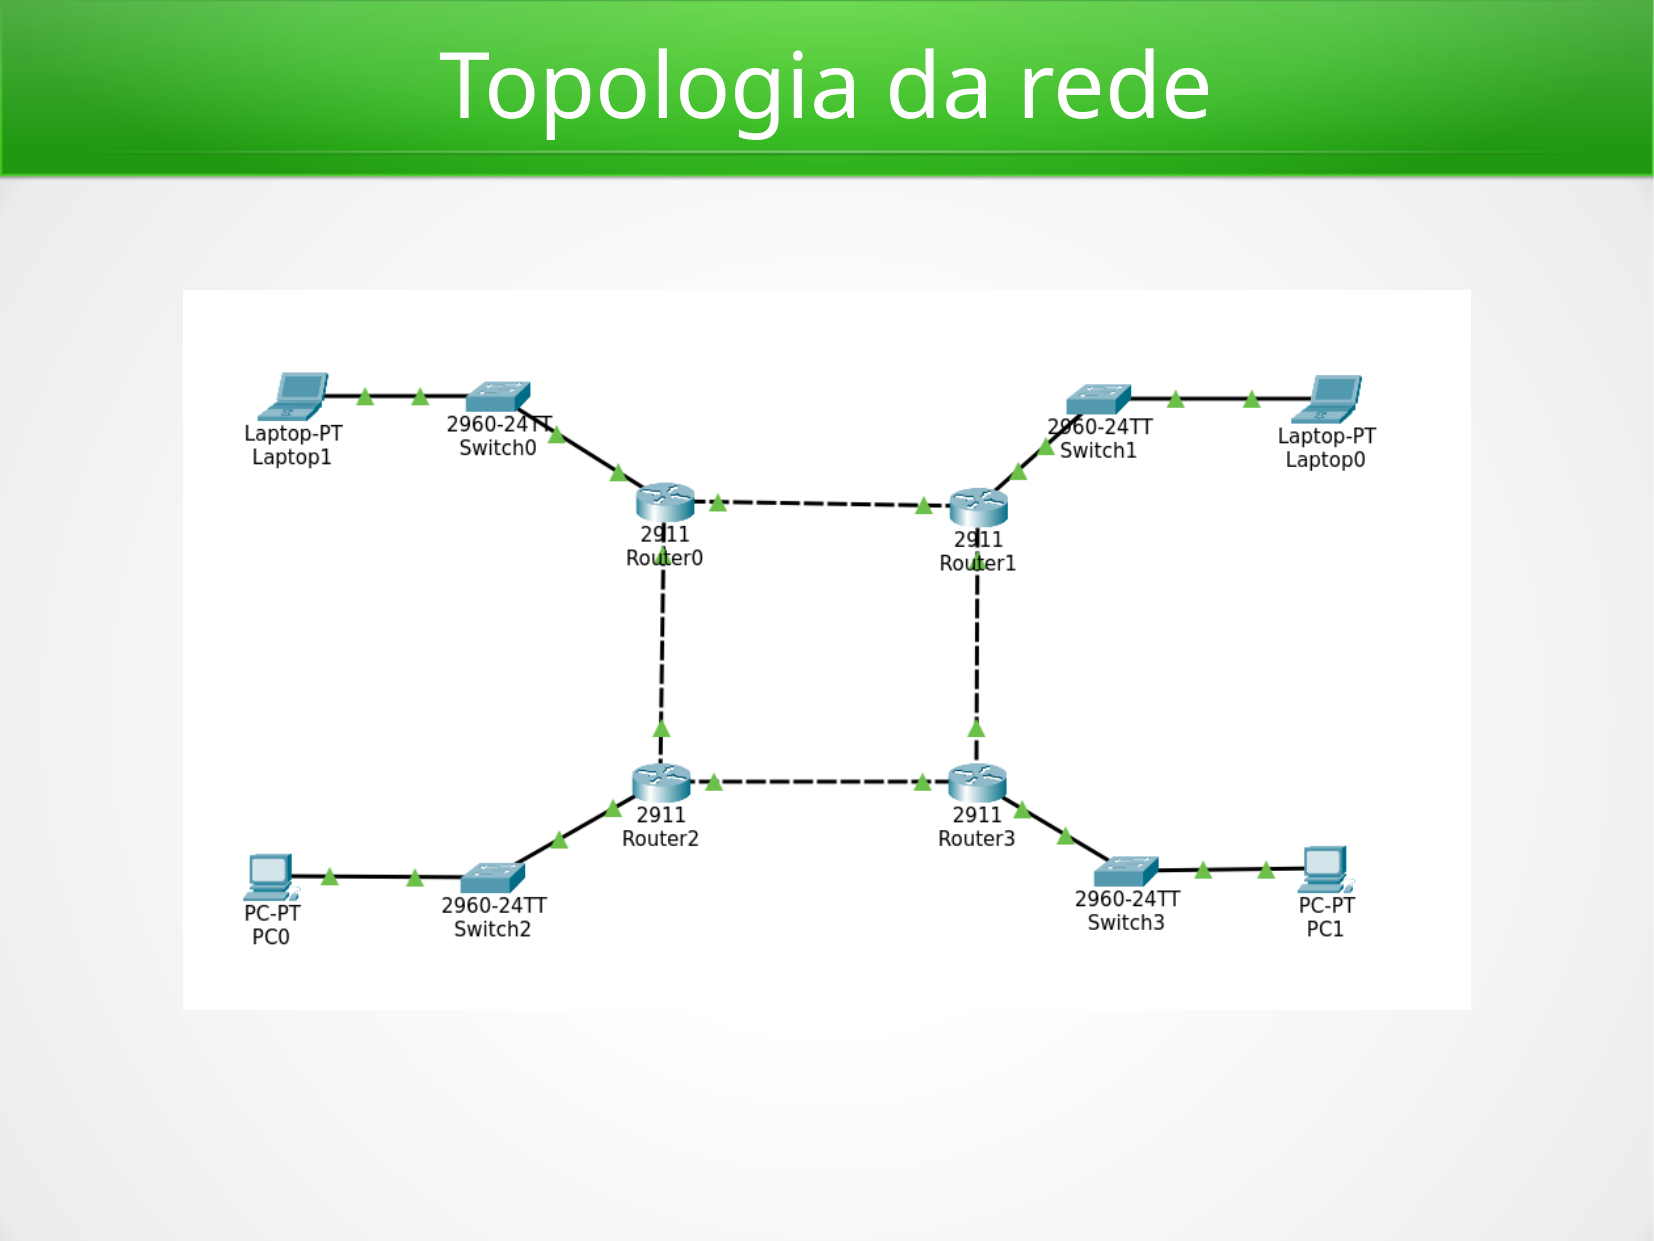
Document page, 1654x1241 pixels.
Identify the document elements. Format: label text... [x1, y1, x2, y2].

title Topologia da rede [82, 11, 1571, 154]
picture [0, 0, 1654, 1241]
